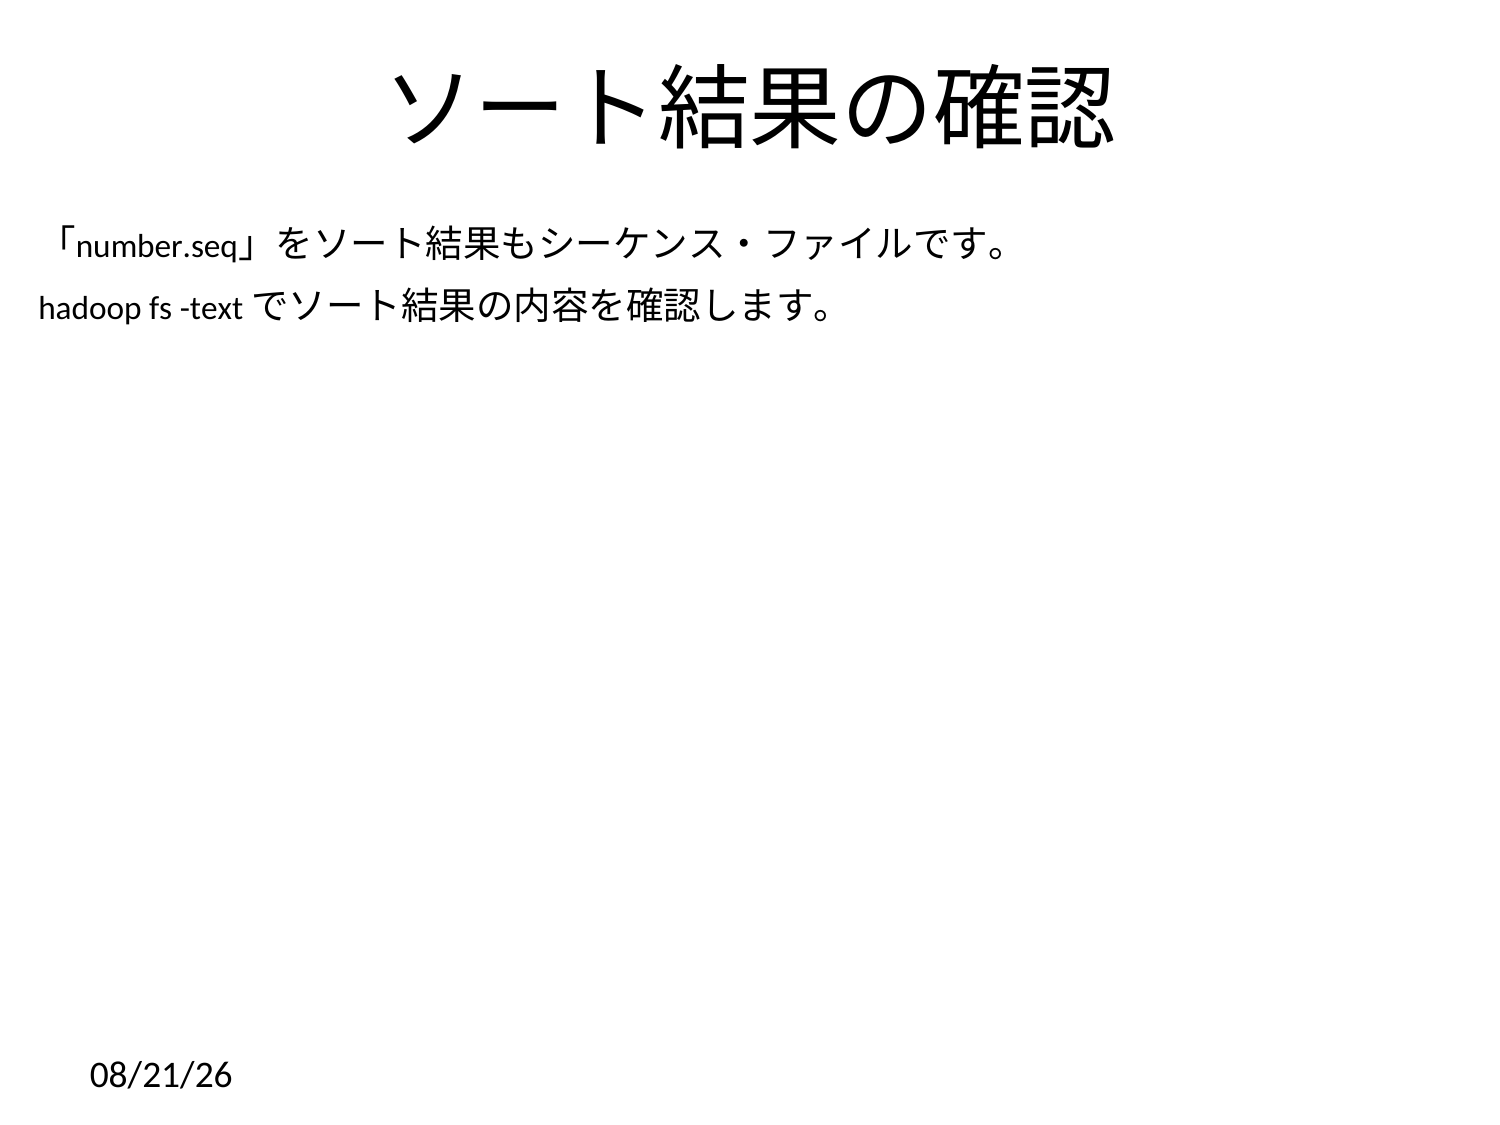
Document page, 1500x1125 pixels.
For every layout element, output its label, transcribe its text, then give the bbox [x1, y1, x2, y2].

list 「number.seq」をソート結果もシーケンス・ファイルです。 hadoop fs -text でソート結果の内容を確認します。 [23, 212, 1426, 1006]
title ソート結果の確認 [75, 21, 1426, 189]
